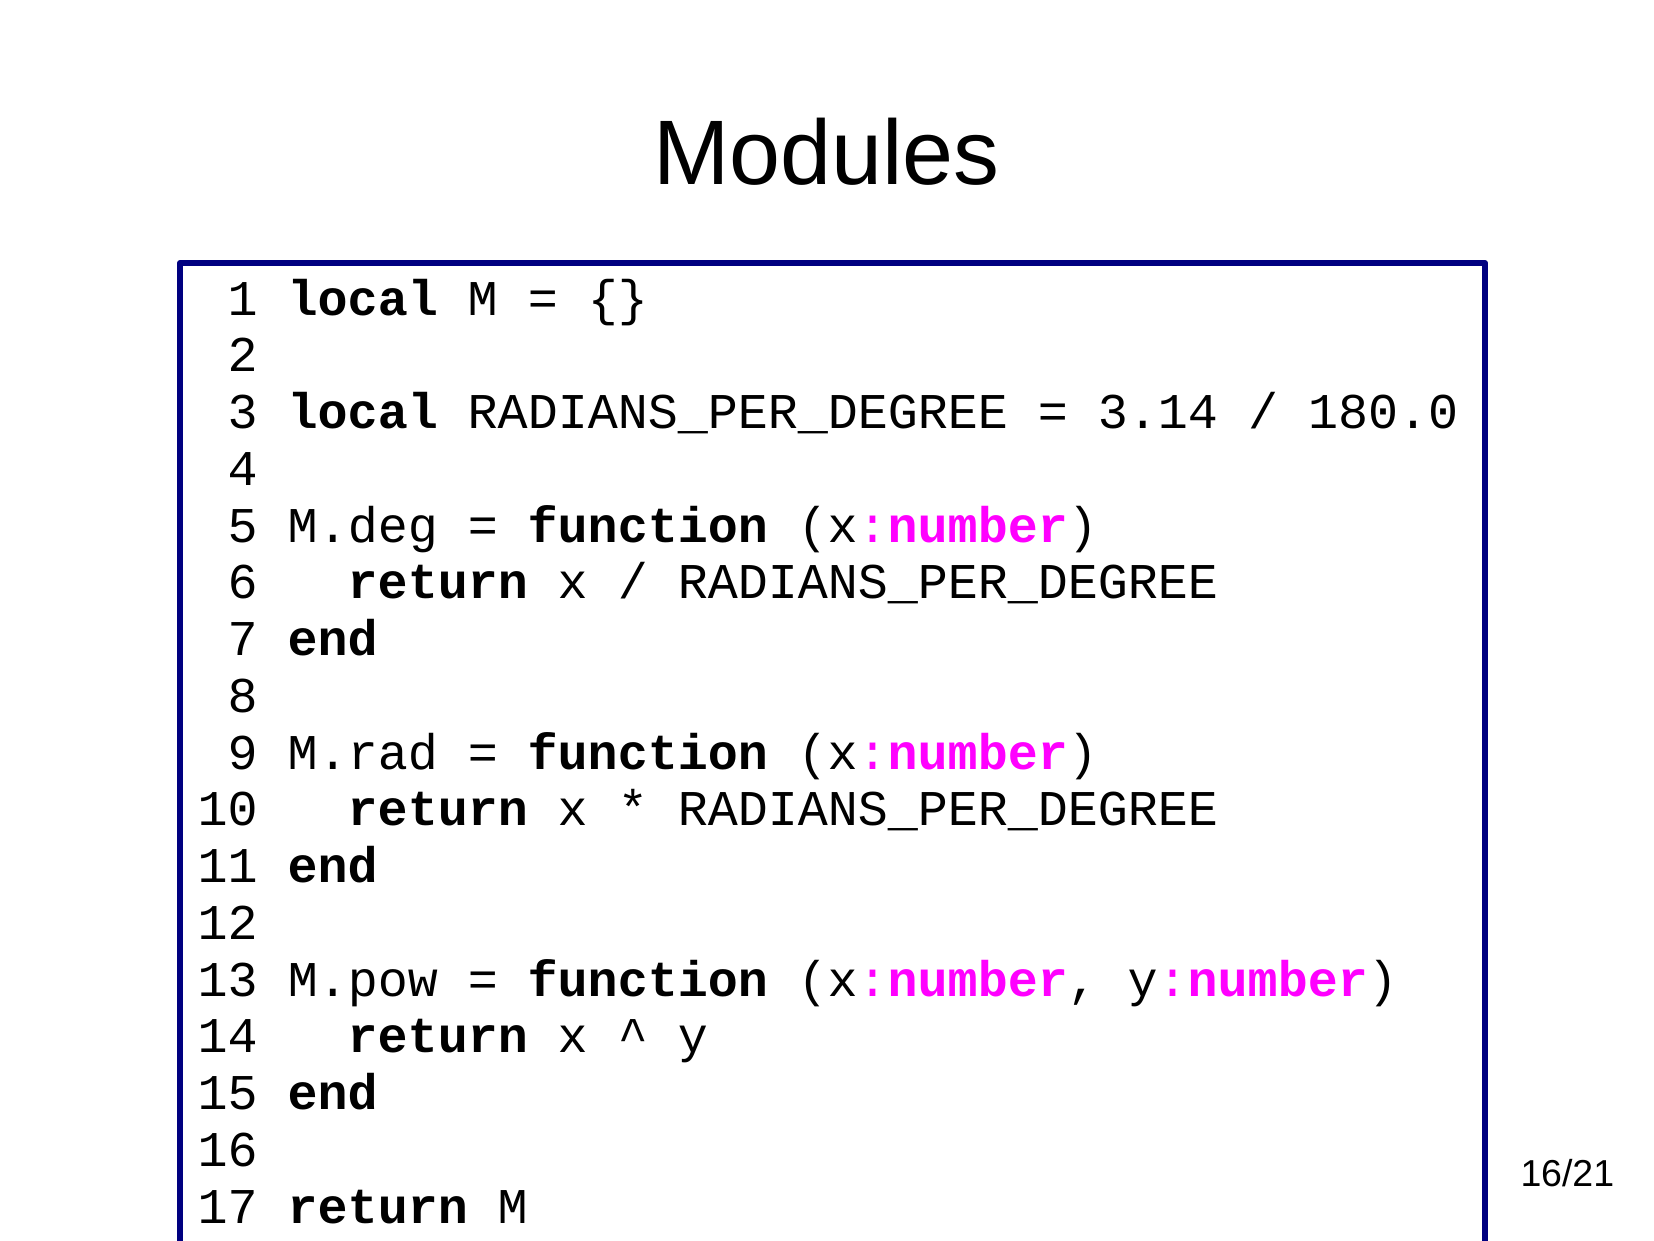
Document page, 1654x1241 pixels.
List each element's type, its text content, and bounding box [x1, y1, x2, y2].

text_box 16/21 [1495, 1145, 1630, 1216]
text_box 1 local M = {} 2 3 local RADIANS_PER_DEGREE = 3.14 / 180.0 4 5 M.deg = function (x:number) 6 return x / RADIANS_PER_DEGREE 7 end 8 9 M.rad = function (x:number) 10 return x * RADIANS_PER_DEGREE 11 end 12 13 M.pow = function (x:number, y:number) 14 return x ^ y 15 end 16 17 return M [180, 262, 1486, 1135]
title Modules [82, 49, 1571, 257]
